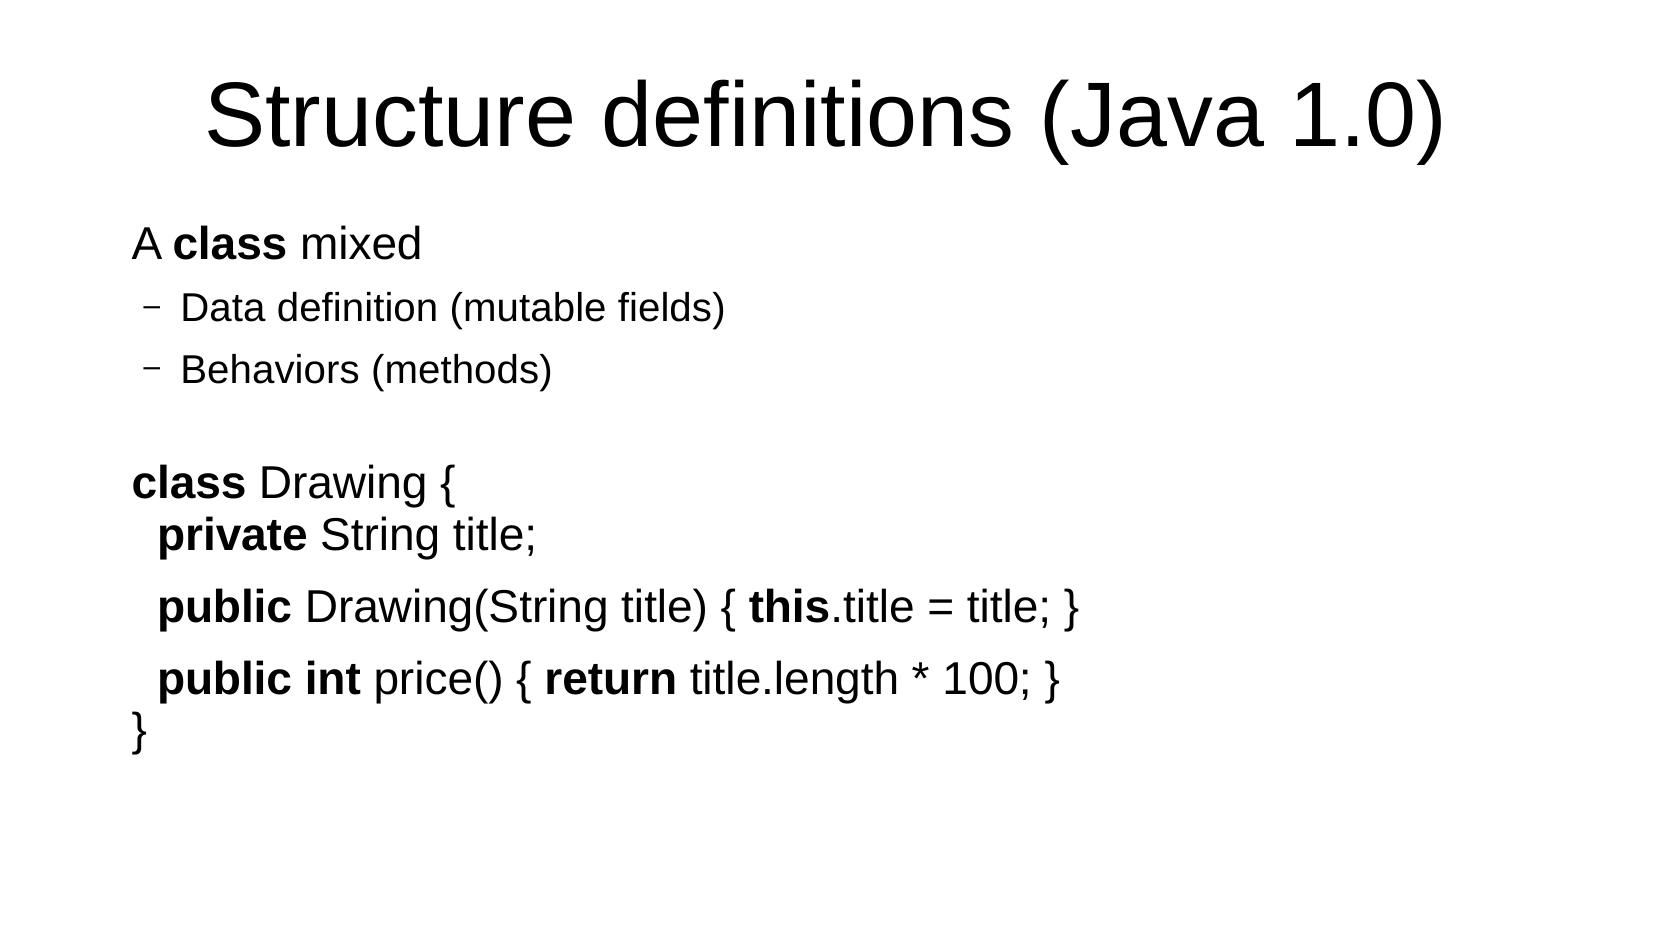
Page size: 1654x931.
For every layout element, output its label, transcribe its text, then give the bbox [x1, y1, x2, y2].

list A class mixed Data definition (mutable fields) Behaviors (methods) class Drawing { private String title; public Drawing(String title) { this.title = title; } public int price() { return title.length * 100; } } [82, 217, 1571, 758]
title Structure definitions (Java 1.0) [82, 37, 1571, 193]
